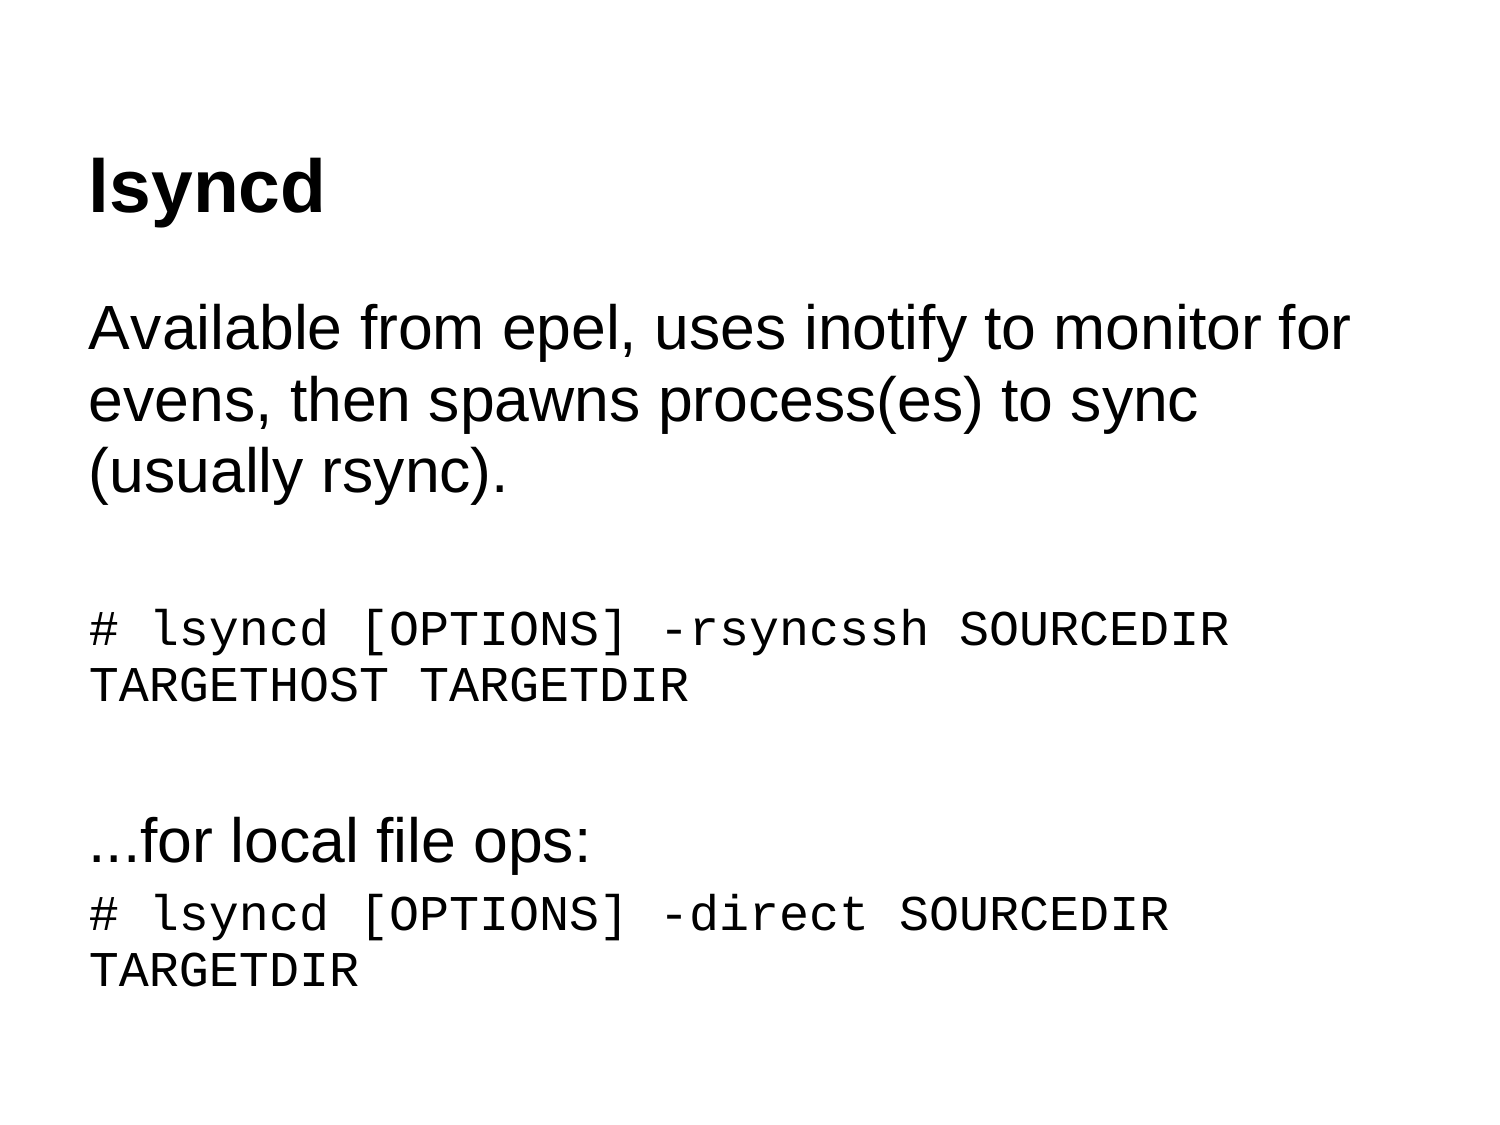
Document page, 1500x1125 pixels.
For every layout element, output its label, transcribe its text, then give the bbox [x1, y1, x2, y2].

text_box SOURCEDIR [897, 880, 1172, 941]
text_box -rsyncssh [657, 594, 932, 656]
text_box # lsyncd [OPTIONS] [86, 594, 632, 651]
text_box ...for local file ops: # lsyncd [OPTIONS] TARGETDIR [86, 799, 632, 997]
text_box TARGETHOST TARGETDIR [86, 651, 692, 712]
text_box -direct [657, 880, 872, 941]
title lsyncd [86, 137, 1414, 228]
text_box SOURCEDIR [957, 594, 1232, 656]
text_box Available from epel, uses inotify to monitor for evens, then spawns process(es) to sync (usually rsync). [86, 289, 1355, 506]
